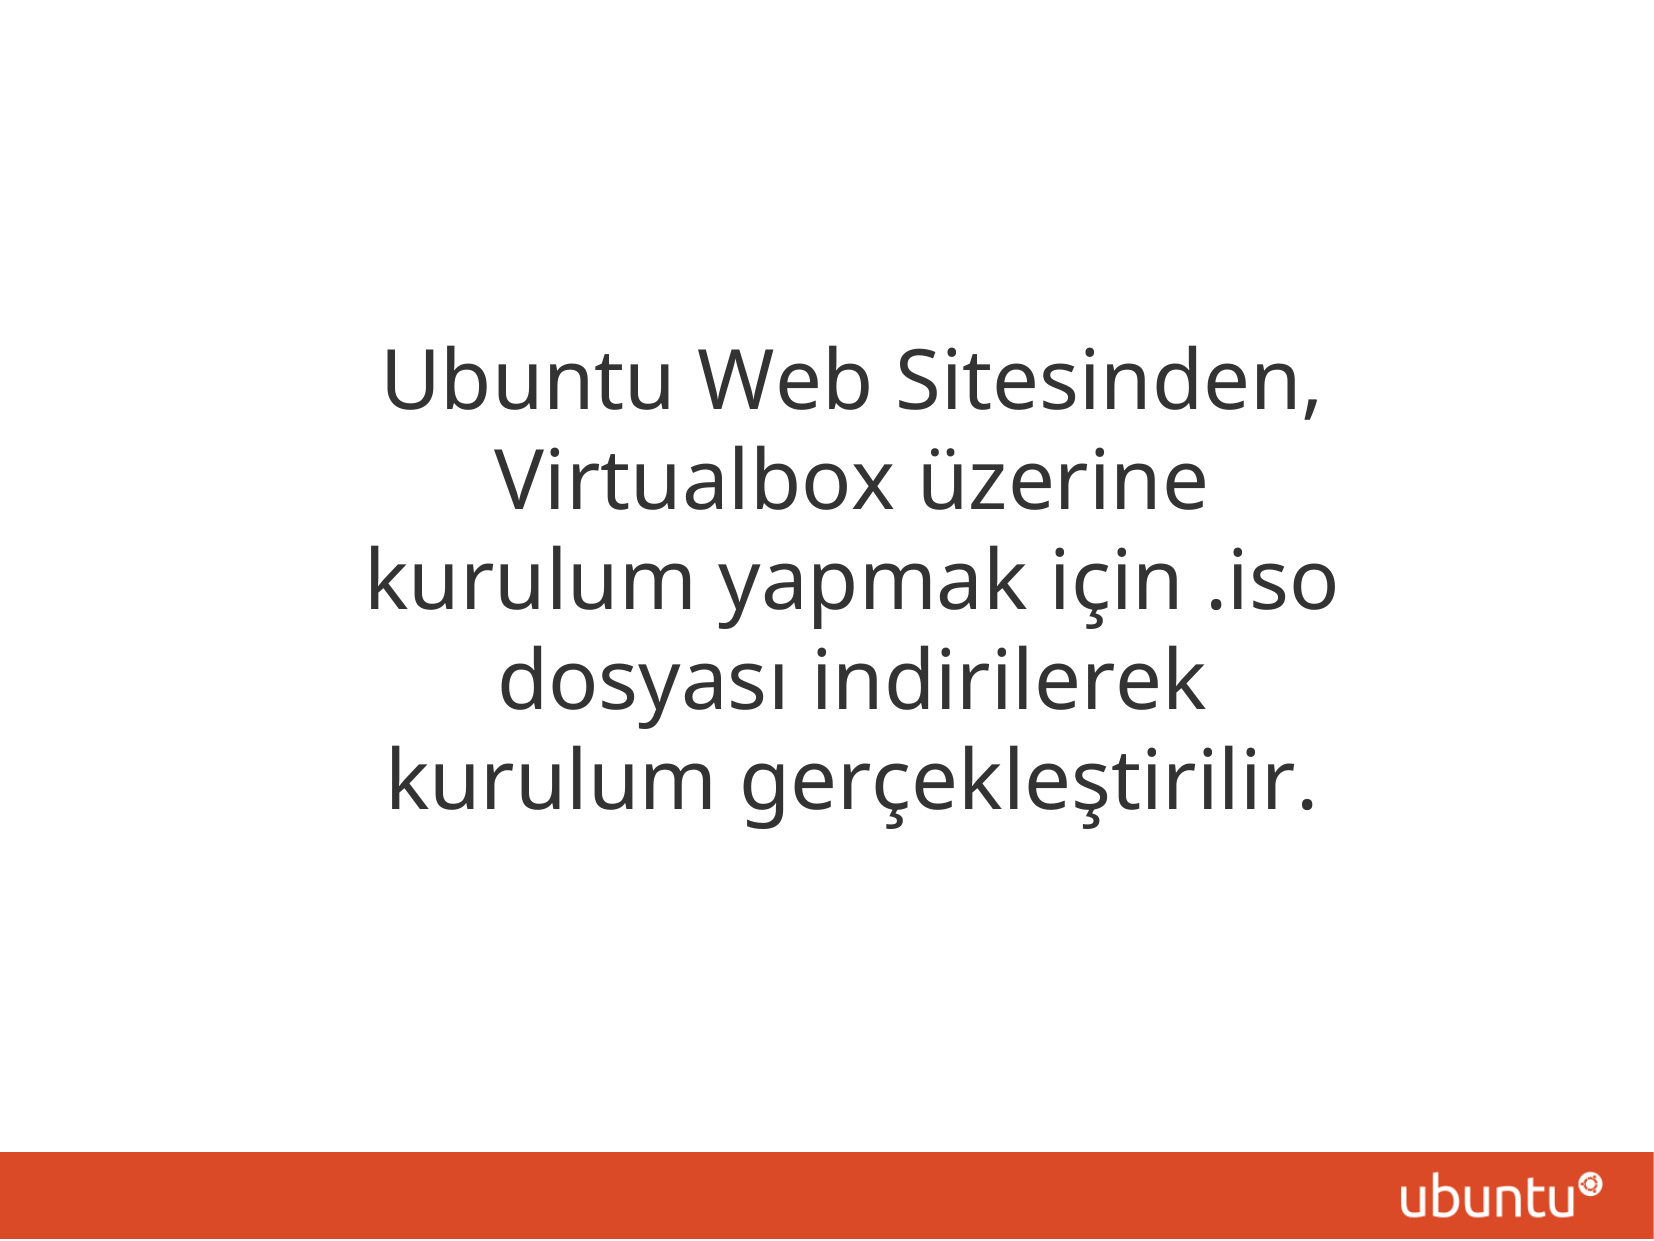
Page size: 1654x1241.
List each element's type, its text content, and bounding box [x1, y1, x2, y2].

picture [0, 1152, 1654, 1239]
text_box Ubuntu Web Sitesinden, Virtualbox üzerine kurulum yapmak için .iso dosyası indirilerek kurulum gerçekleştirilir. [346, 265, 1359, 886]
